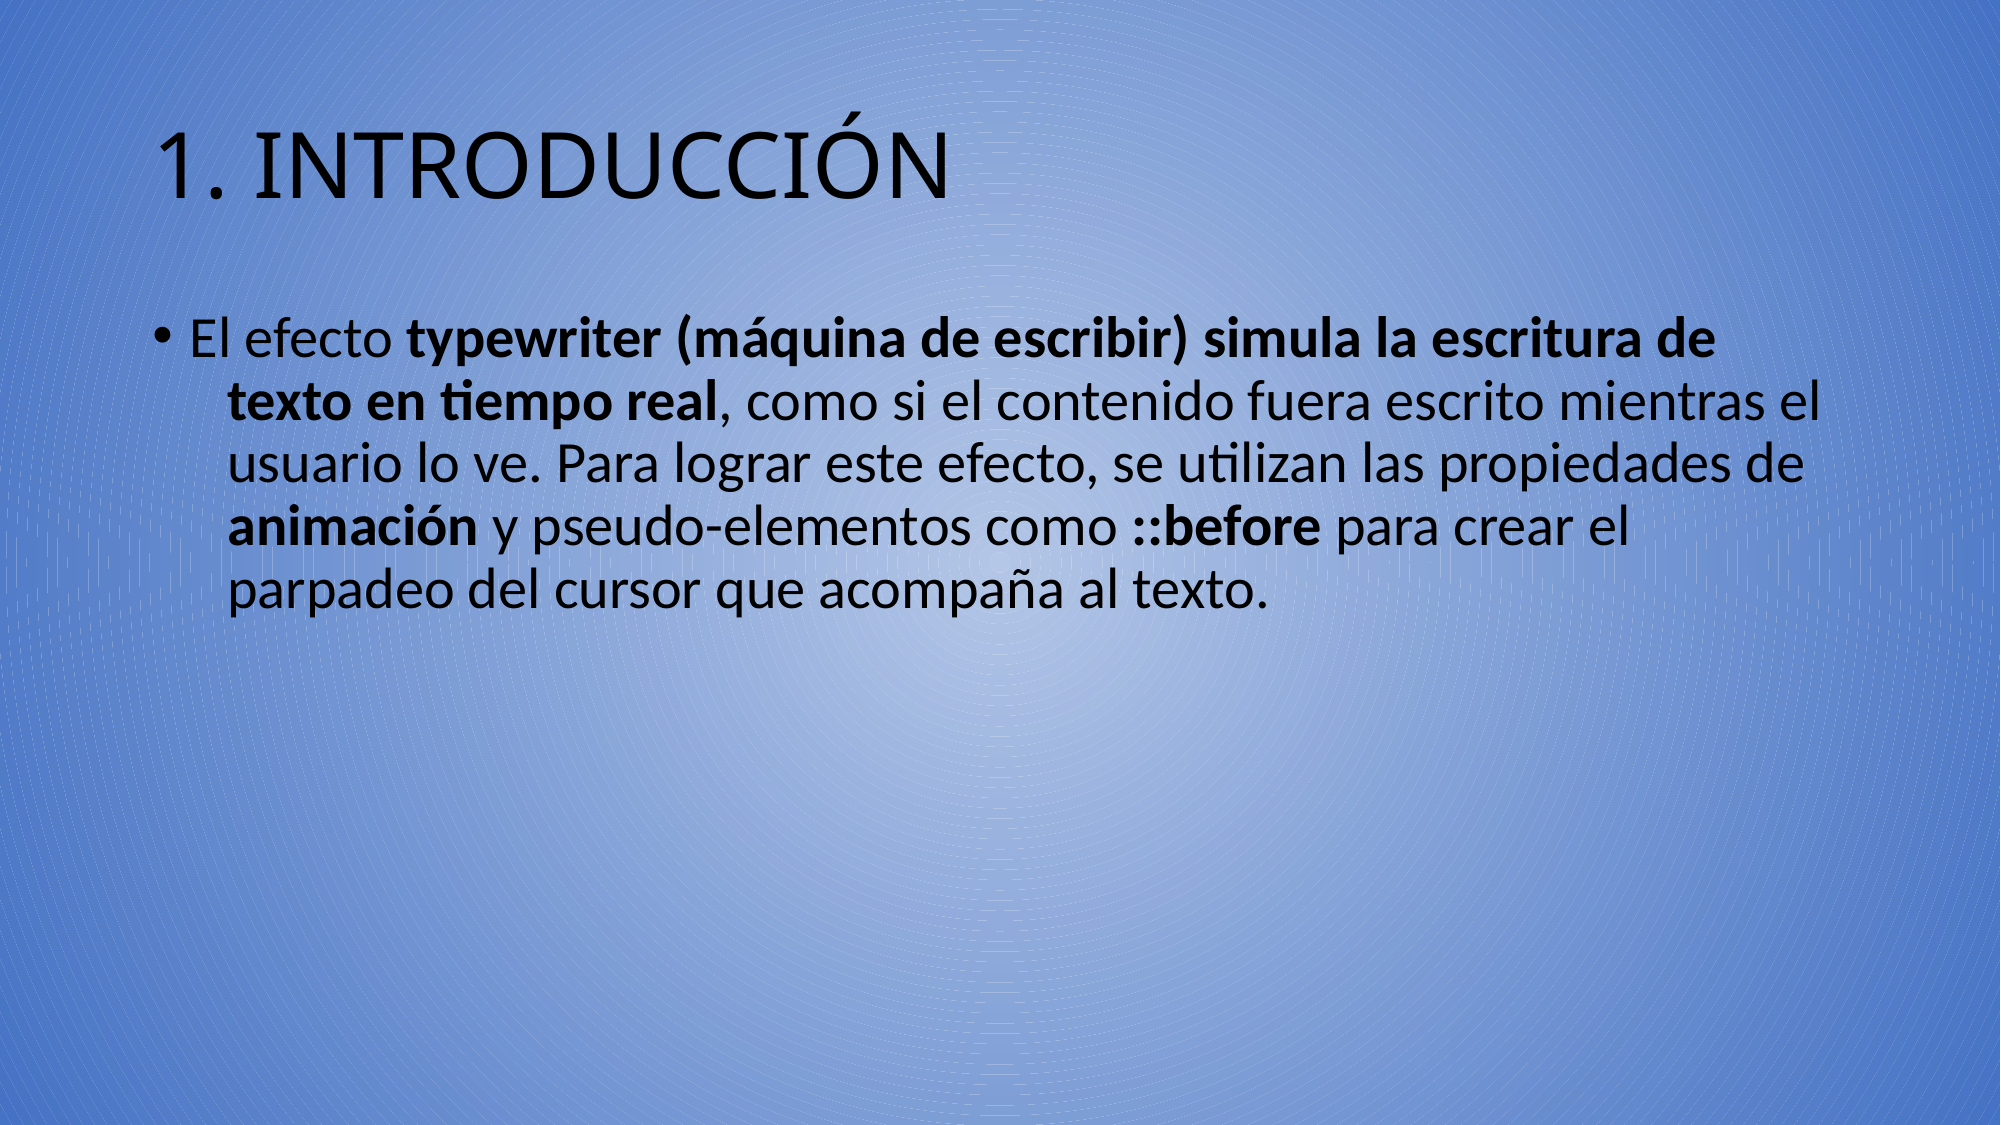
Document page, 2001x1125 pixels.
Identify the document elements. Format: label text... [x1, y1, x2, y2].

list El efecto typewriter (máquina de escribir) simula la escritura de texto en tiempo real, como si el contenido fuera escrito mientras el usuario lo ve. Para lograr este efecto, se utilizan las propiedades de animación y pseudo-elementos como ::before para crear el parpadeo del cursor que acompaña al texto. [137, 299, 1863, 1014]
title 1. INTRODUCCIÓN [137, 59, 1863, 278]
